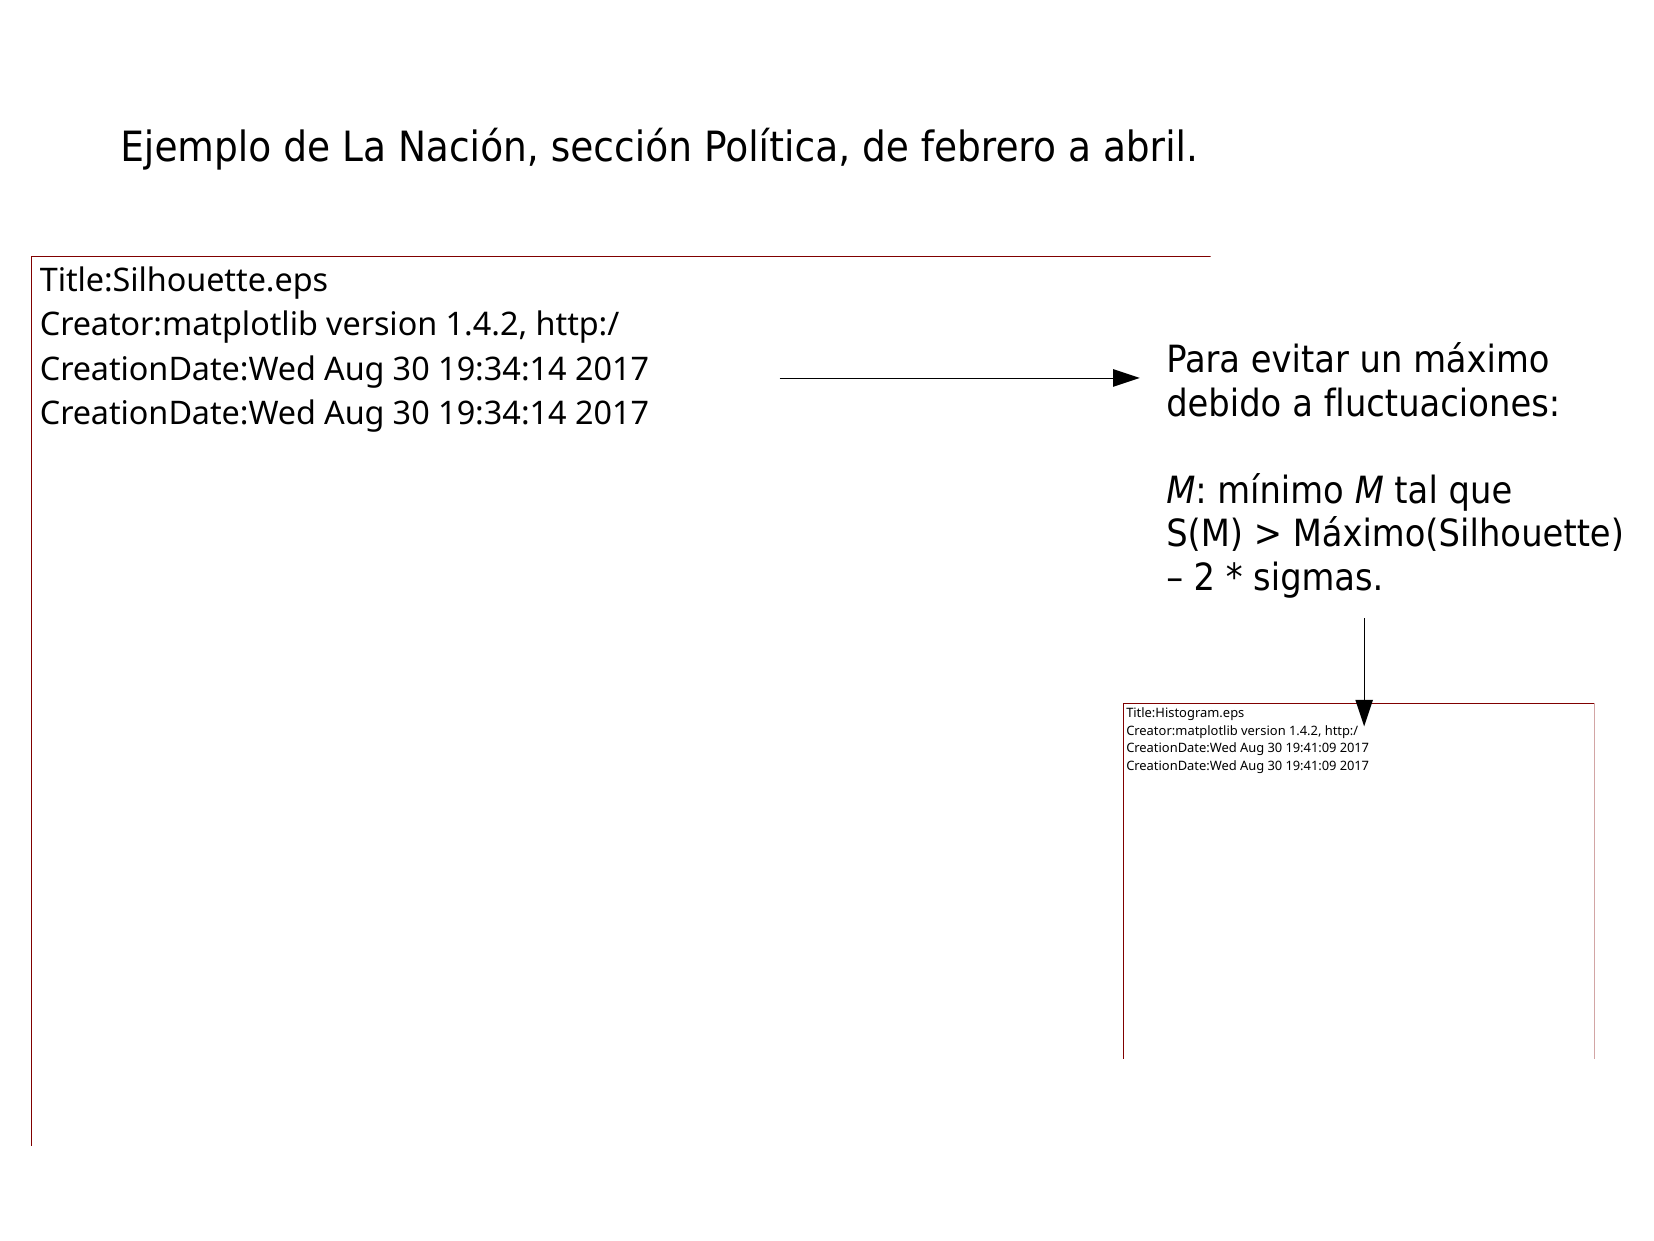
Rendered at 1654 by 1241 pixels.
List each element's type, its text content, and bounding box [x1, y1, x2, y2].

picture [29, 254, 1595, 1146]
text_box Ejemplo de La Nación, sección Política, de febrero a abril. [105, 115, 1571, 278]
text_box Para evitar un máximo debido a fluctuaciones: M: mínimo M tal que S(M) > Máximo(Silhouette) – 2 * sigmas. [1151, 330, 1642, 698]
